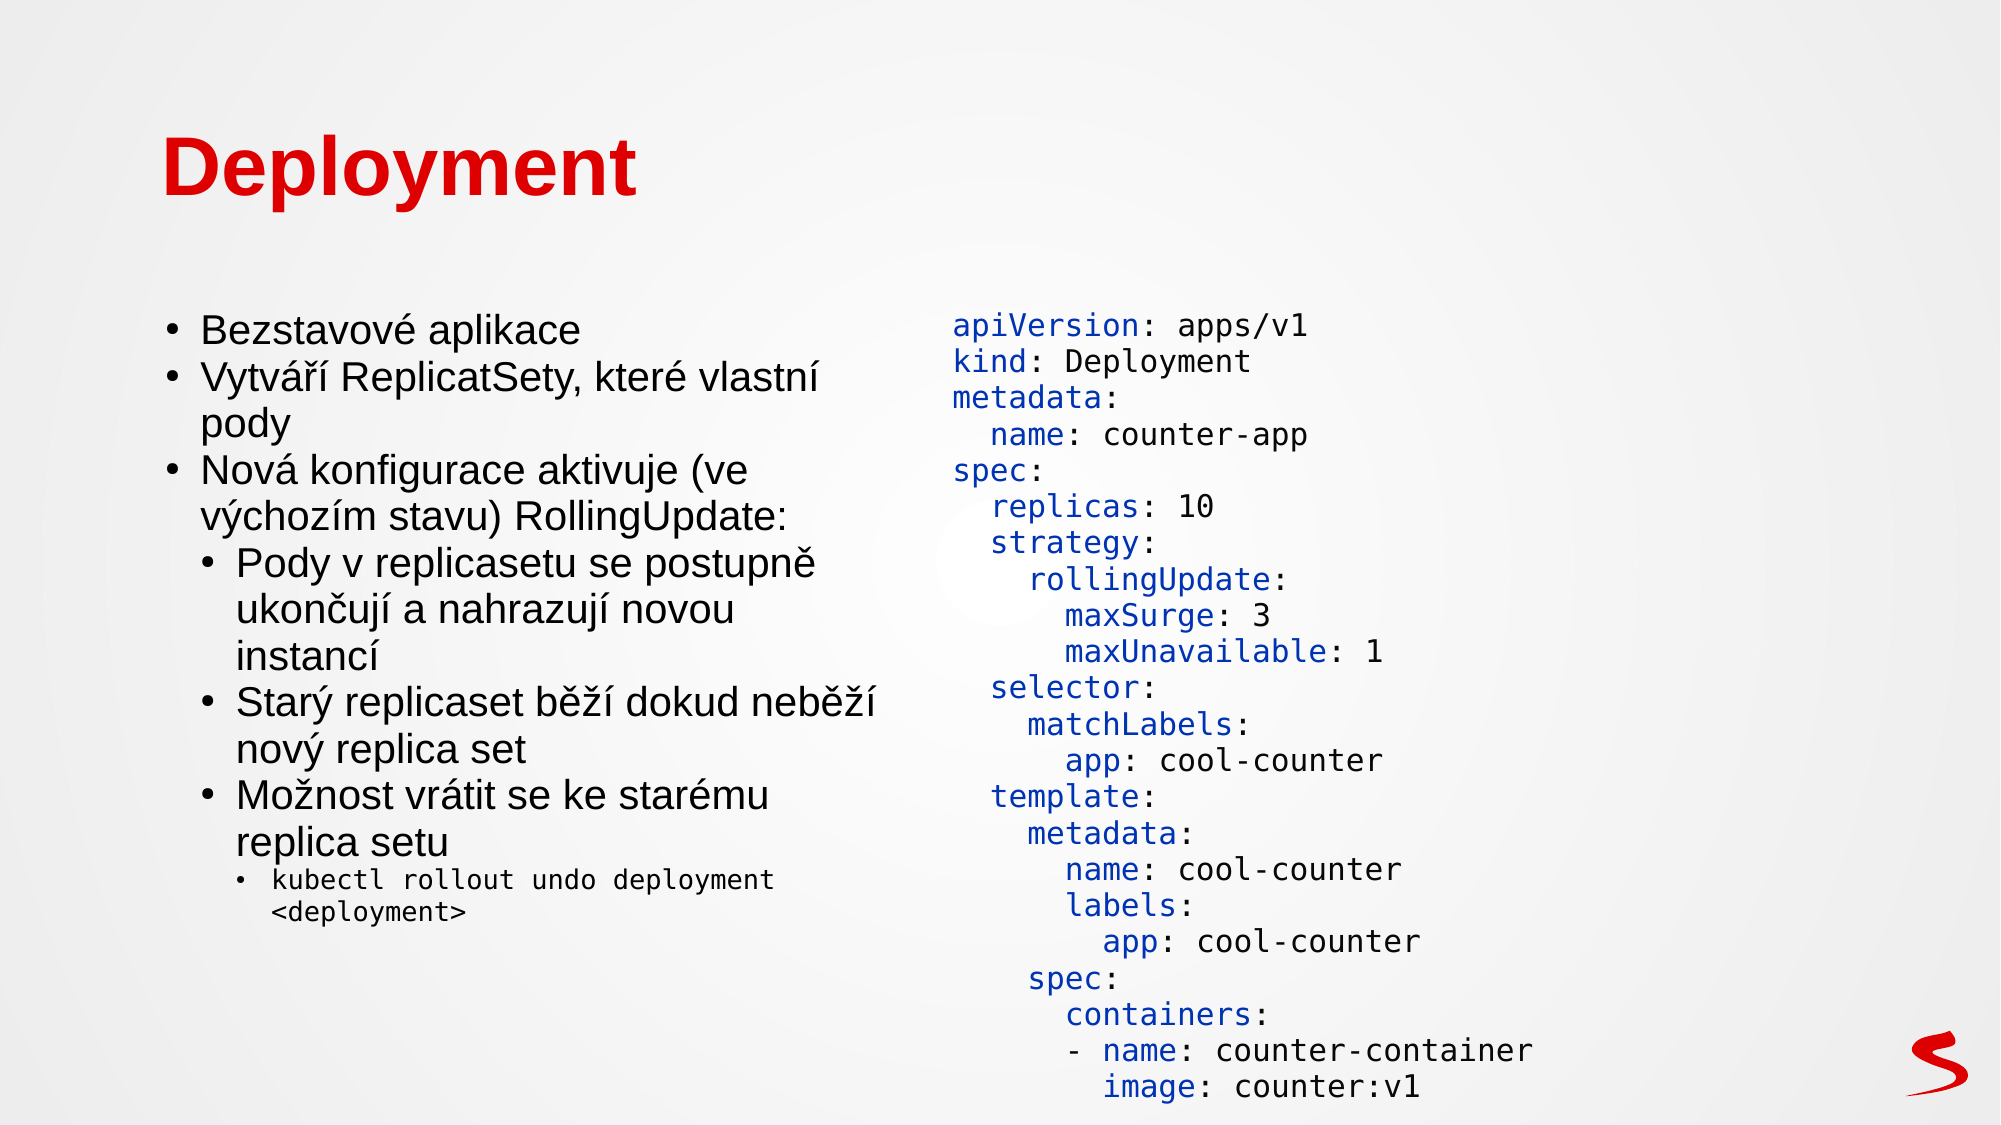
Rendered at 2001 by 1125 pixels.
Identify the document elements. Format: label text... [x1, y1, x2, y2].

text_box Bezstavové aplikace Vytváří ReplicatSety, které vlastní pody Nová konfigurace aktivuje (ve výchozím stavu) RollingUpdate: Pody v replicasetu se postupně ukončují a nahrazují novou instancí Starý replicaset běží dokud neběží nový replica set Možnost vrátit se ke starému replica setu kubectl rollout undo deployment <deployment> [150, 299, 901, 1050]
text_box apiVersion: apps/v1 kind: Deployment metadata: name: counter-app spec: replicas: 10 strategy: rollingUpdate: maxSurge: 3 maxUnavailable: 1 selector: matchLabels: app: cool-counter template: metadata: name: cool-counter labels: app: cool-counter spec: containers: - name: counter-container image: counter:v1 [937, 300, 1951, 1113]
text_box Deployment [146, 112, 1816, 229]
